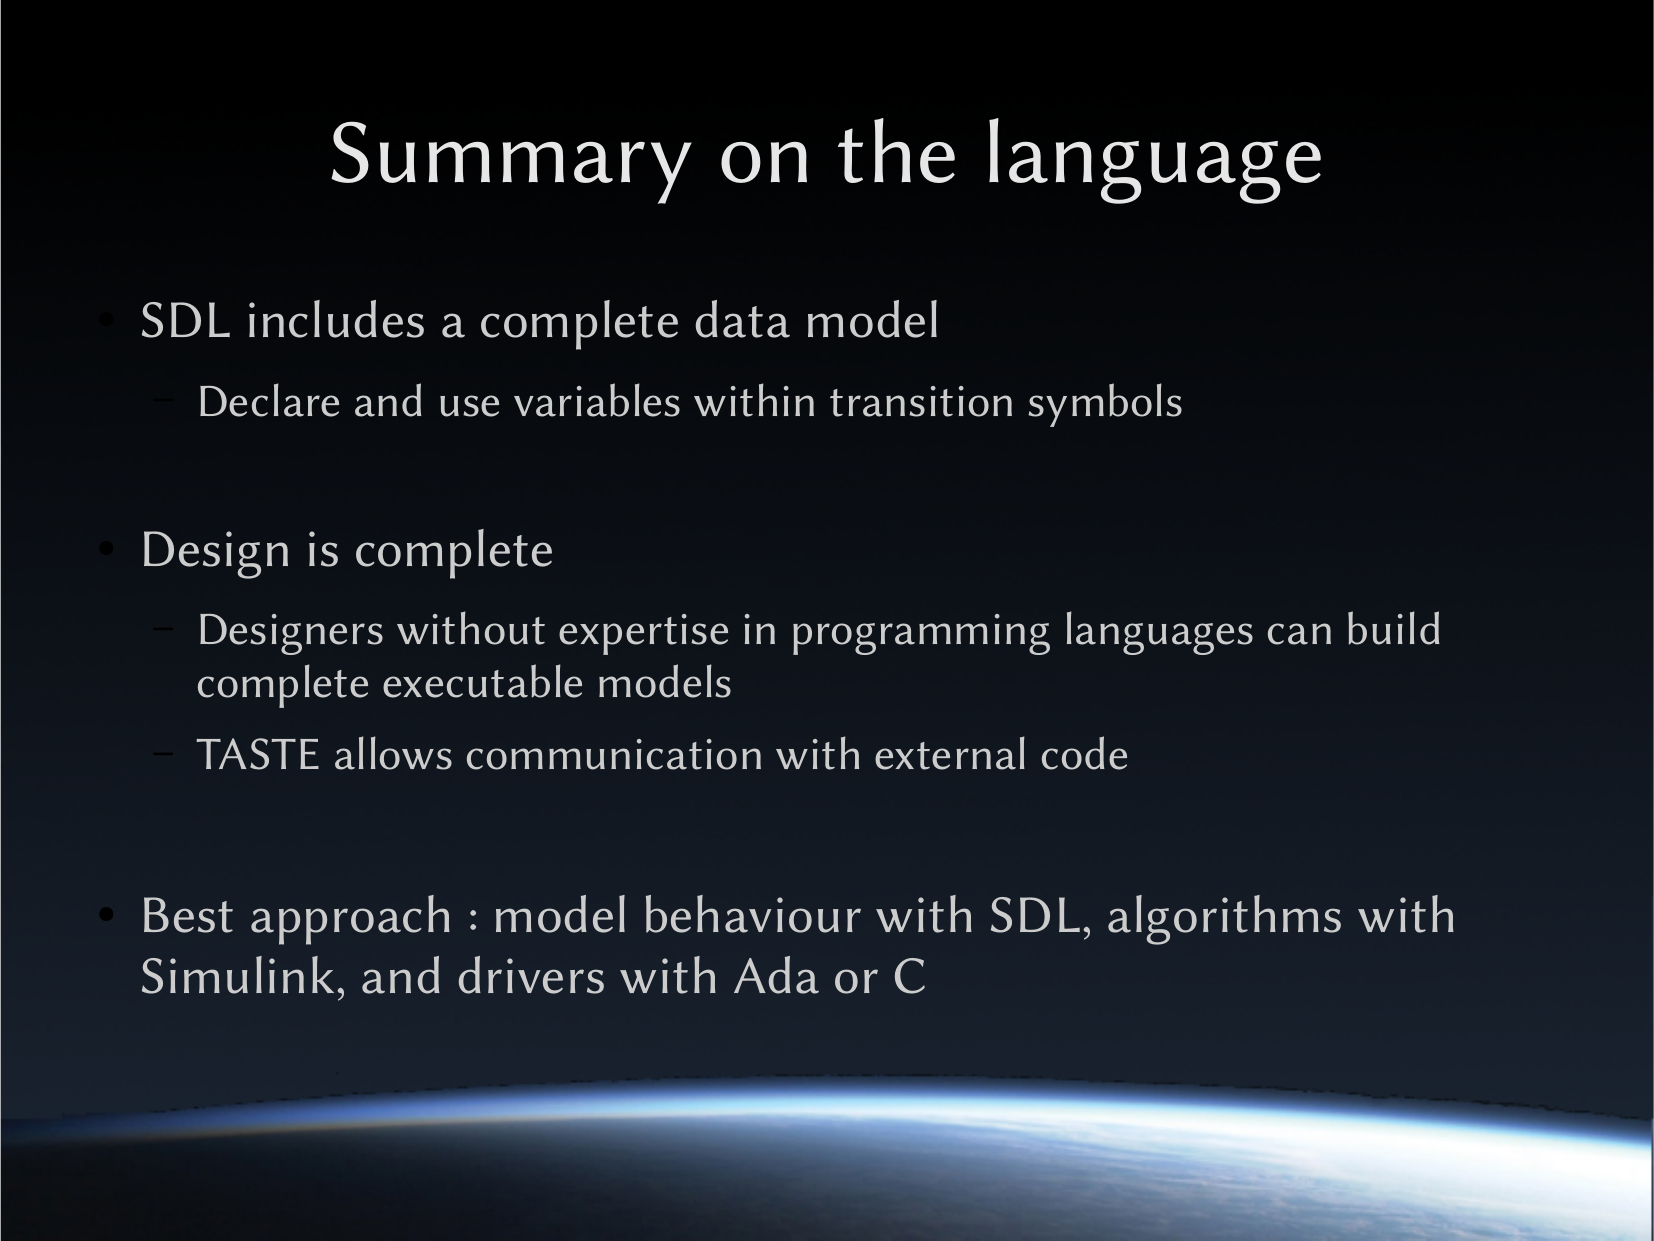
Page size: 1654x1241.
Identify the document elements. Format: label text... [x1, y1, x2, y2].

picture [0, 0, 1654, 1241]
title Summary on the language [82, 49, 1571, 257]
list SDL includes a complete data model Declare and use variables within transition symbols Design is complete Designers without expertise in programming languages can build complete executable models TASTE allows communication with external code Best approach : model behaviour with SDL, algorithms with Simulink, and drivers with Ada or C [82, 290, 1538, 1010]
